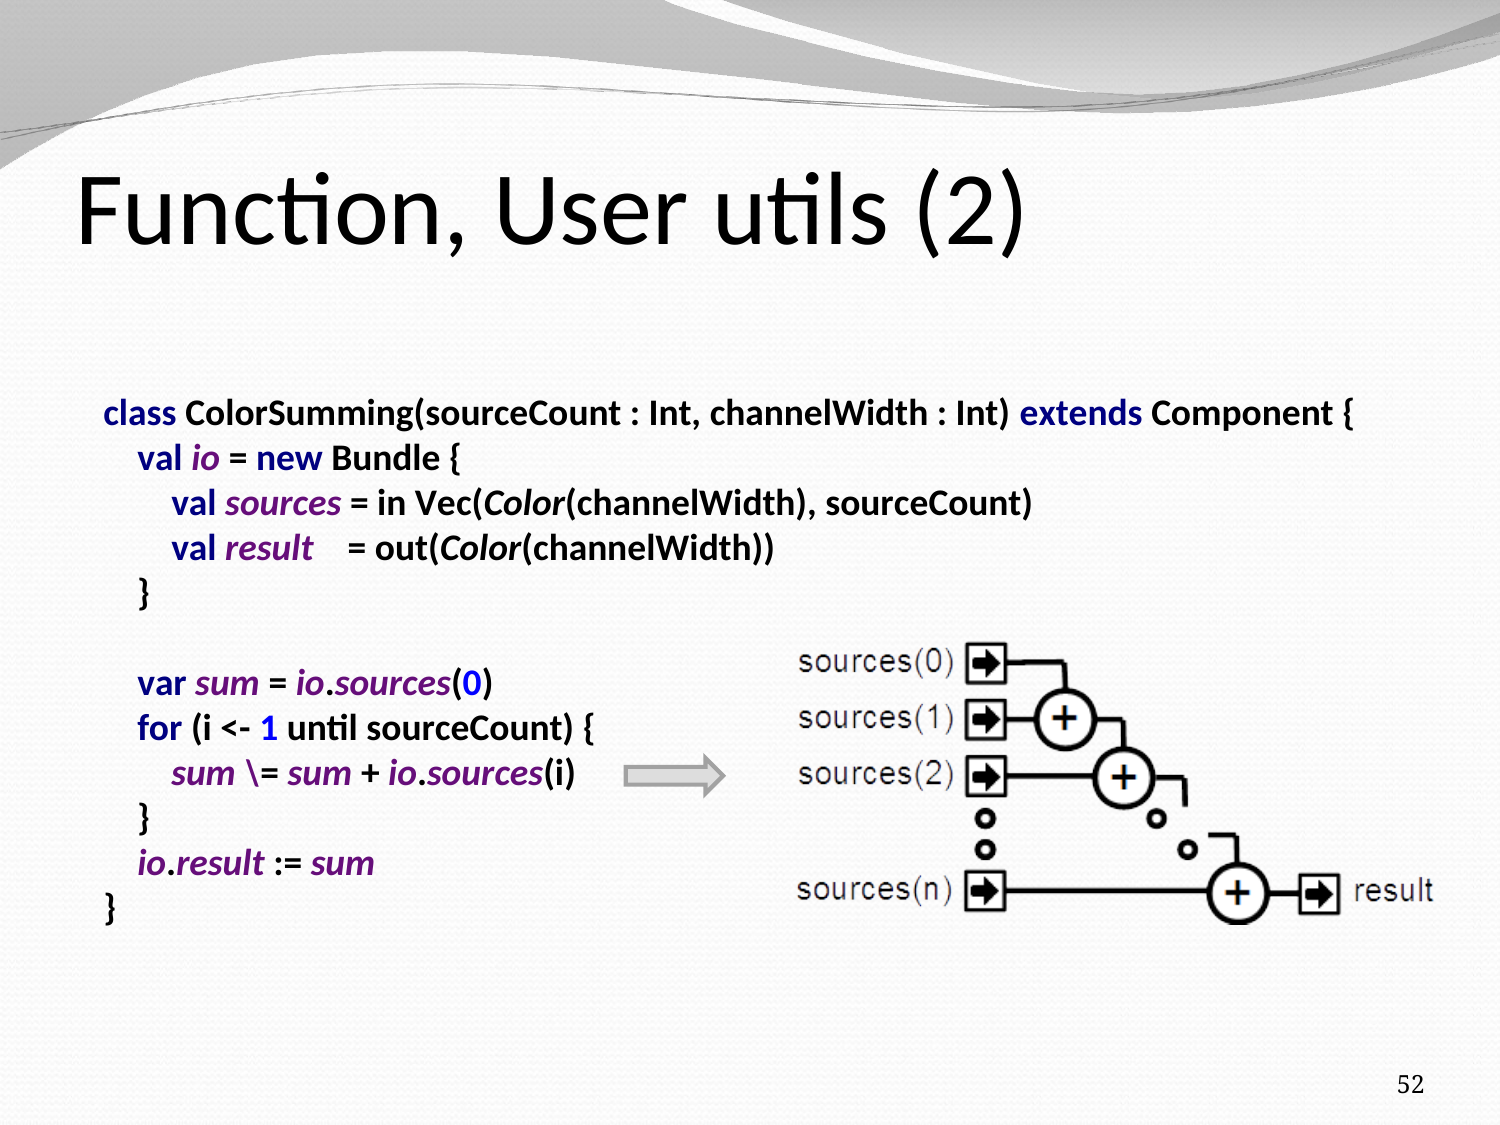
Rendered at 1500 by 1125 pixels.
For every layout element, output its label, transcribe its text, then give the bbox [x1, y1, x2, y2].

picture [0, 0, 1500, 1125]
text_box class ColorSumming(sourceCount : Int, channelWidth : Int) extends Component { val io = new Bundle { val sources = in Vec(Color(channelWidth), sourceCount) val result = out(Color(channelWidth)) } var sum = io.sources(0) for (i <- 1 until sourceCount) { sum \= sum + io.sources(i) } io.result := sum } [88, 380, 1371, 936]
text_box [625, 758, 724, 794]
title Function, User utils (2) [75, 78, 1426, 266]
text_box <numéro> [1299, 1042, 1426, 1103]
